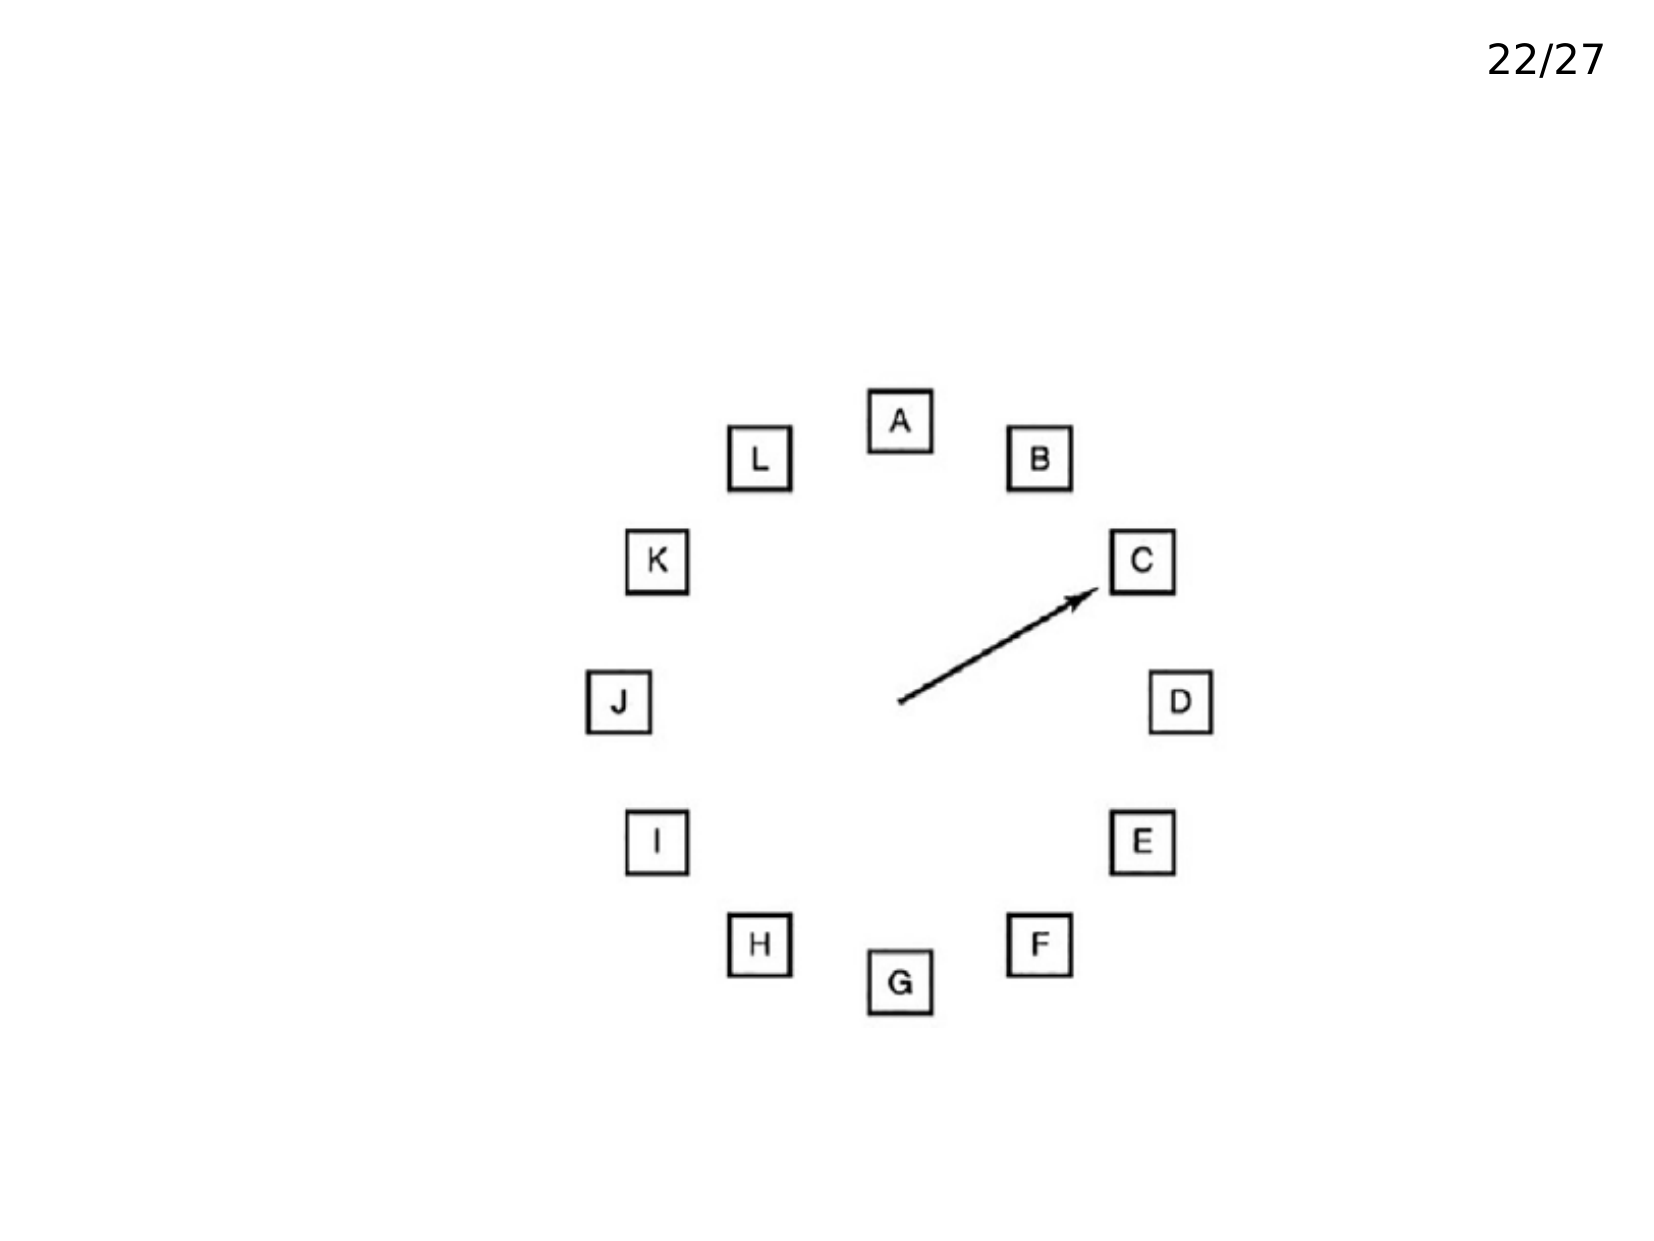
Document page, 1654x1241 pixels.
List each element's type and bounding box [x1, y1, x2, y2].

picture [571, 360, 1231, 1028]
